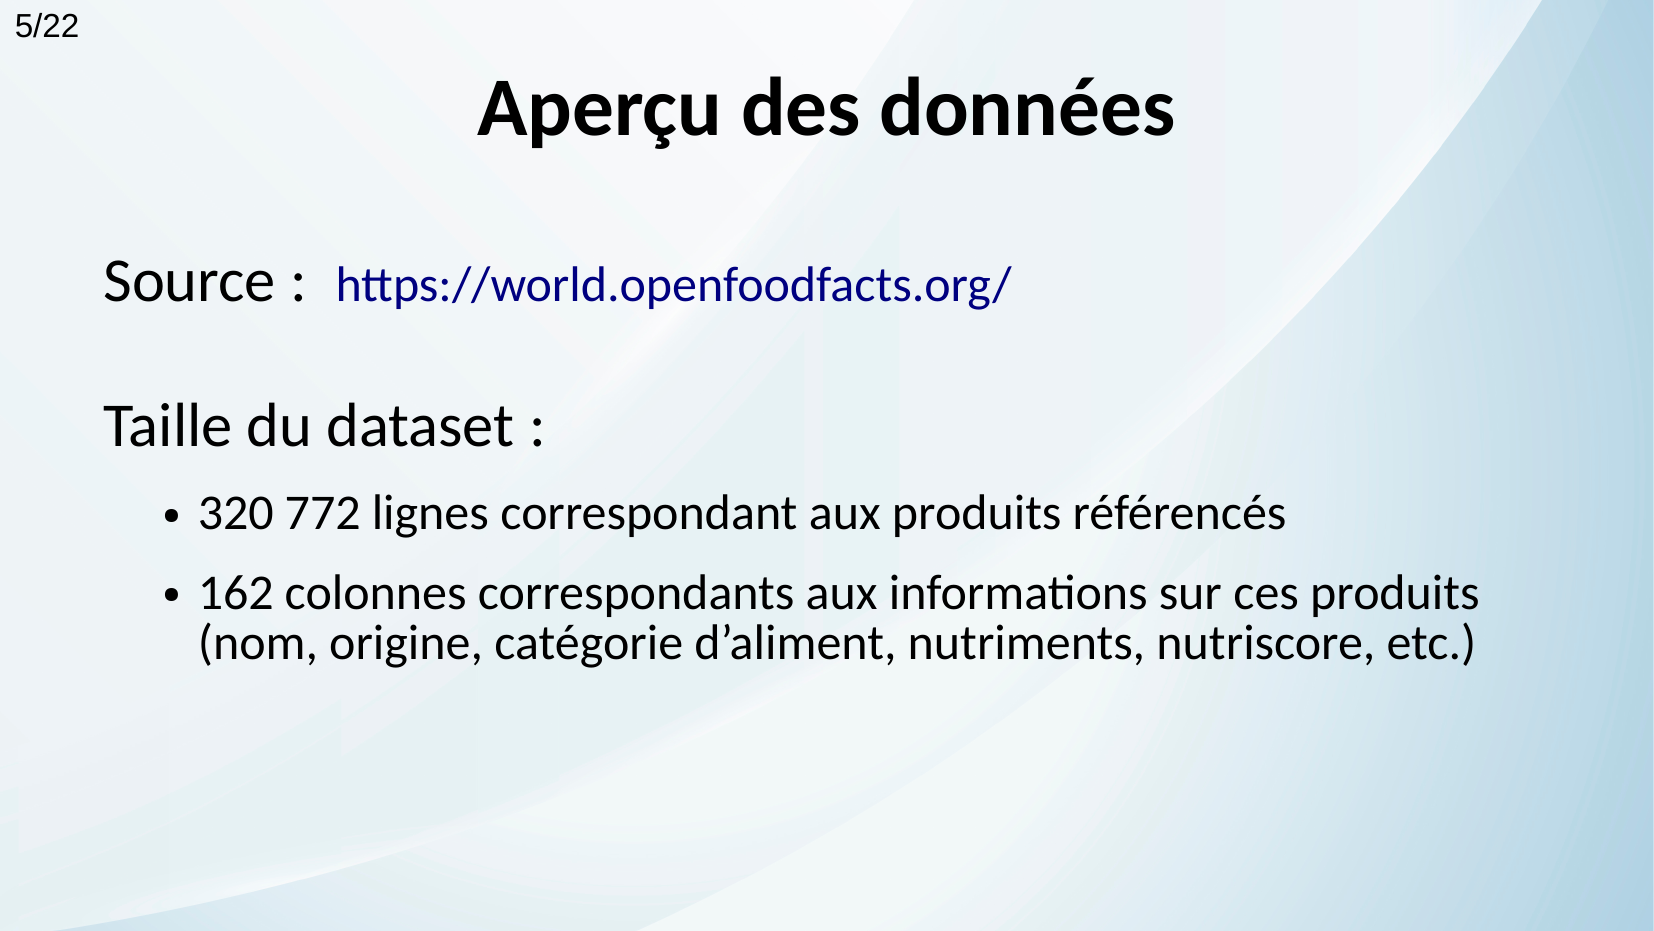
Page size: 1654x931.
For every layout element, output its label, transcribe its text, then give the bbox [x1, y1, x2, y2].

text_box Taille du dataset : 320 772 lignes correspondant aux produits référencés 162 colonnes correspondants aux informations sur ces produits (nom, origine, catégorie d’aliment, nutriments, nutriscore, etc.) [88, 392, 1565, 680]
title Aperçu des données [82, 37, 1571, 193]
text_box Source : https://world.openfoodfacts.org/ [88, 247, 1447, 325]
text_box 5/22 [0, 0, 119, 60]
picture [0, 0, 1654, 931]
